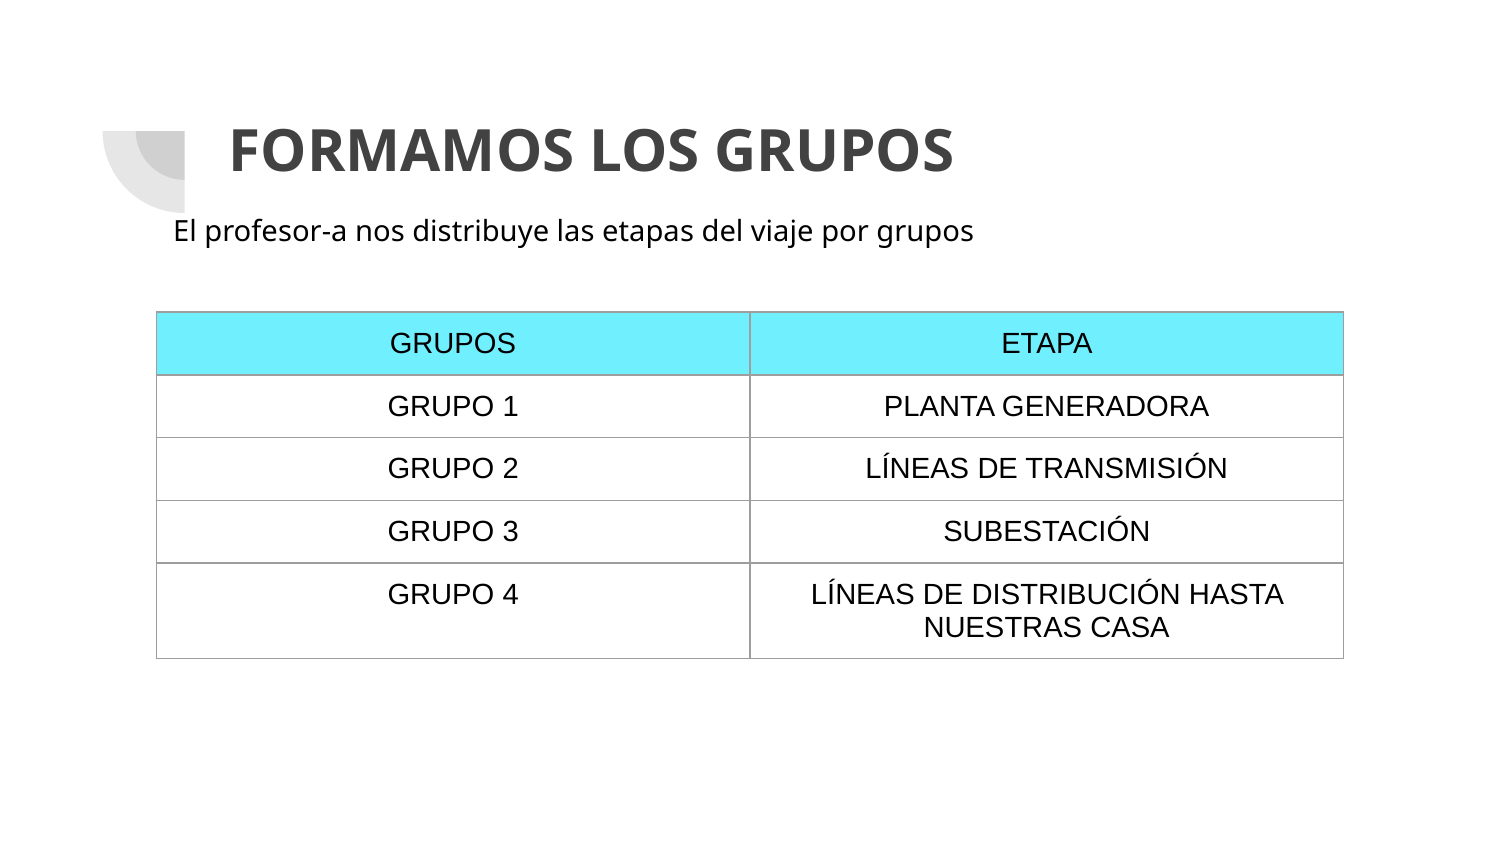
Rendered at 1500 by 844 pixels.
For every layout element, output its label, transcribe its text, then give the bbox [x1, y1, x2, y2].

table_cell LÍNEAS DE TRANSMISIÓN [751, 438, 1343, 500]
title FORMAMOS LOS GRUPOS [213, 98, 1368, 263]
table_cell PLANTA GENERADORA [751, 376, 1343, 437]
table_cell SUBESTACIÓN [751, 501, 1343, 562]
table_header GRUPOS [157, 313, 749, 374]
table_cell GRUPO 3 [157, 501, 749, 562]
table_cell LÍNEAS DE DISTRIBUCIÓN HASTA NUESTRAS CASA [751, 564, 1343, 658]
table_cell GRUPO 4 [157, 564, 749, 658]
table_header ETAPA [751, 313, 1343, 374]
text_box El profesor-a nos distribuye las etapas del viaje por grupos [158, 197, 1289, 280]
list [105, 384, 1384, 802]
table_cell GRUPO 1 [157, 376, 749, 437]
table_cell GRUPO 2 [157, 438, 749, 500]
